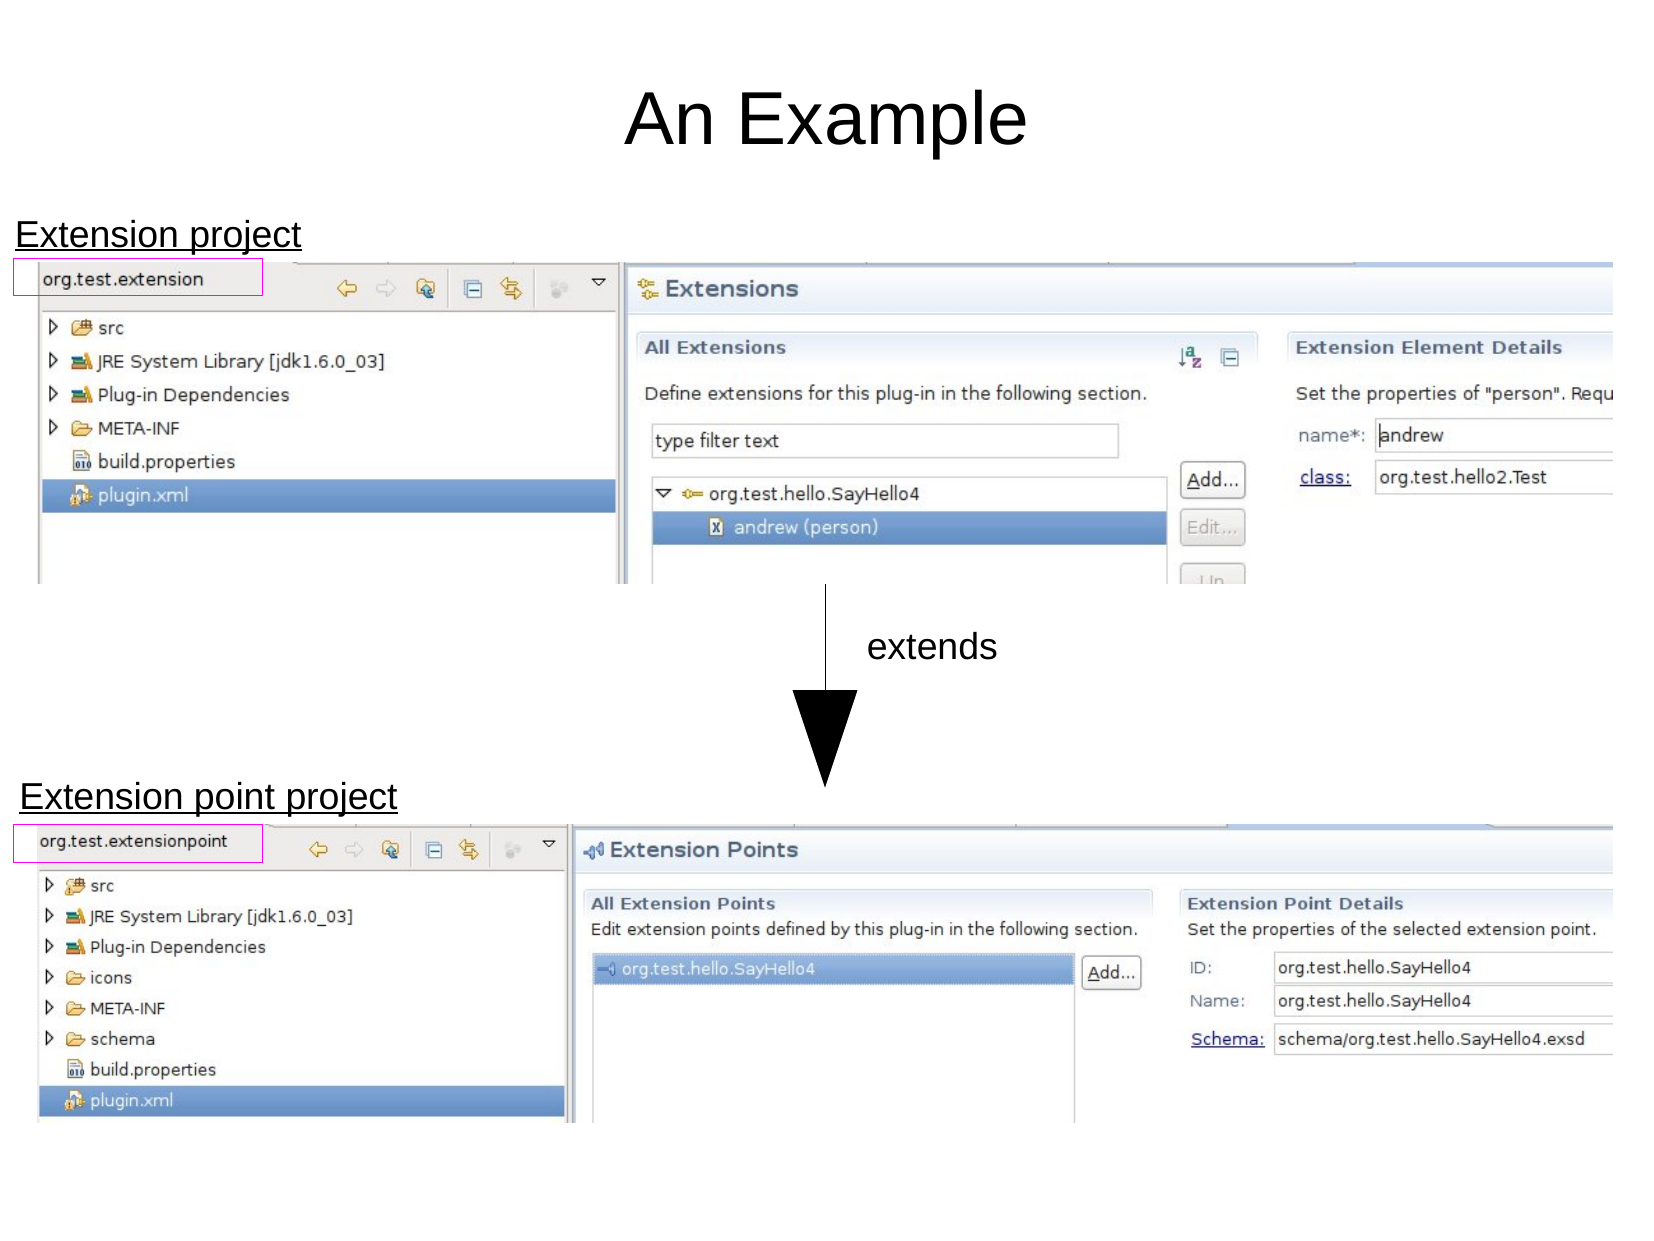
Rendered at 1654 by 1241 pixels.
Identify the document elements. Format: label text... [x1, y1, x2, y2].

picture [37, 825, 262, 862]
title An Example [82, 56, 1571, 181]
text_box Extension project [14, 259, 262, 263]
text_box Extension project [0, 205, 317, 263]
picture [37, 262, 1613, 584]
text_box extends [852, 618, 1013, 676]
text_box Extension point project [4, 768, 413, 826]
picture [37, 262, 262, 295]
picture [37, 824, 1613, 1123]
